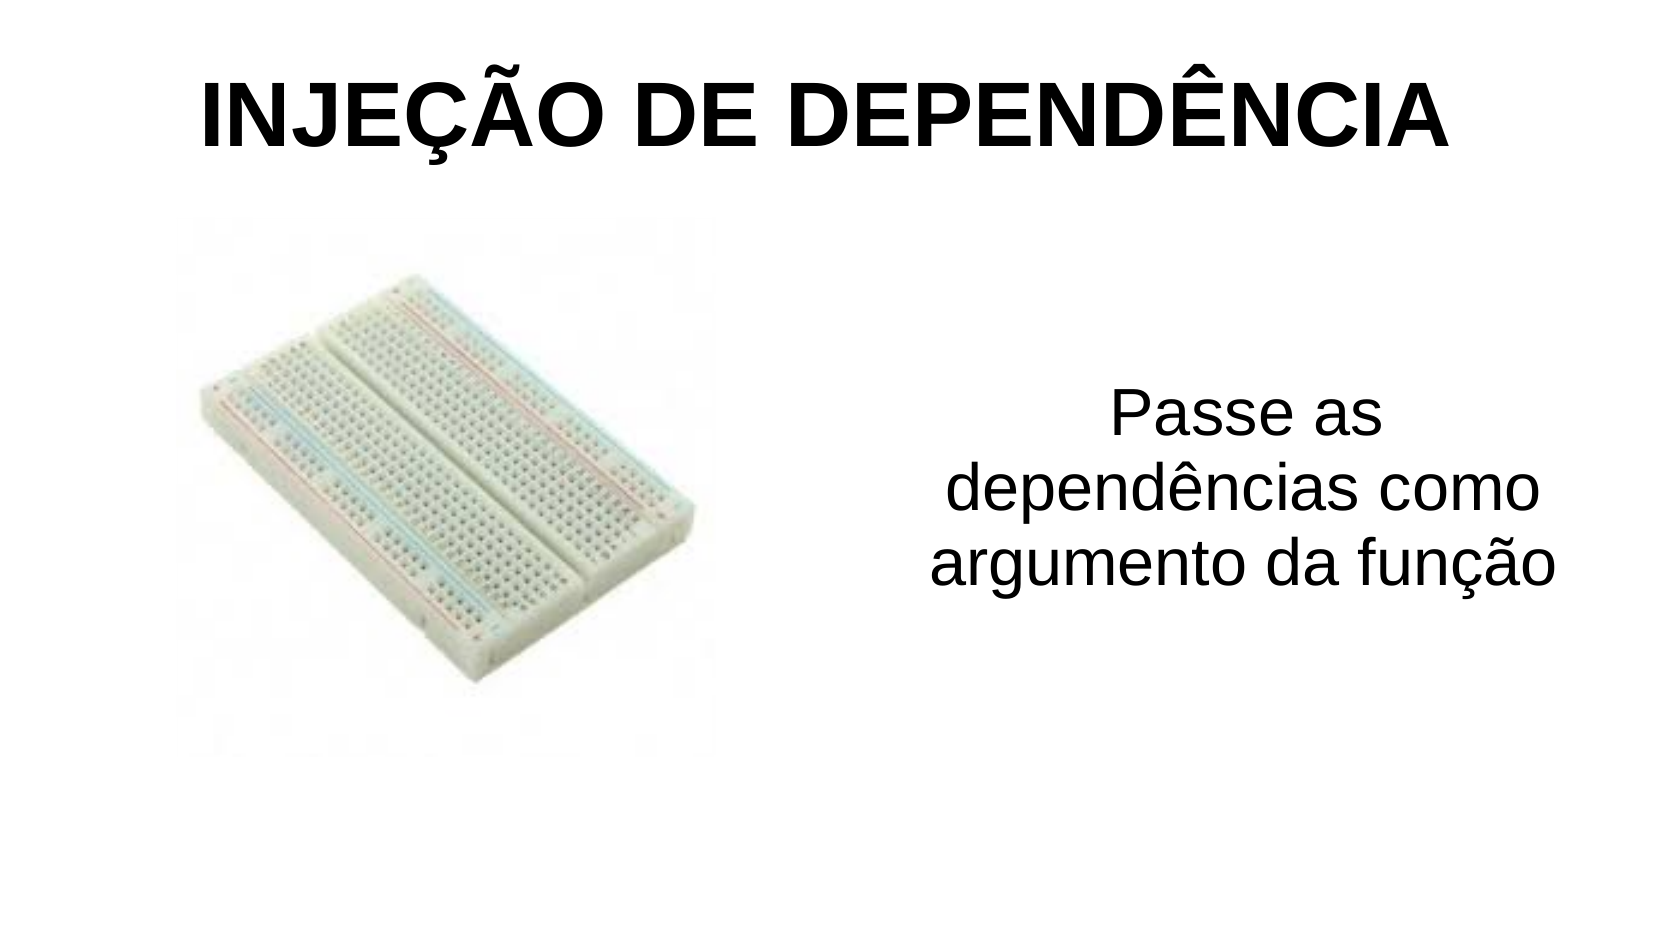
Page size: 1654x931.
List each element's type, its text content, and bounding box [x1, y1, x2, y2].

title INJEÇÃO DE DEPENDÊNCIA [82, 37, 1571, 193]
list Passe as dependências como argumento da função [845, 217, 1572, 758]
picture [176, 217, 716, 758]
